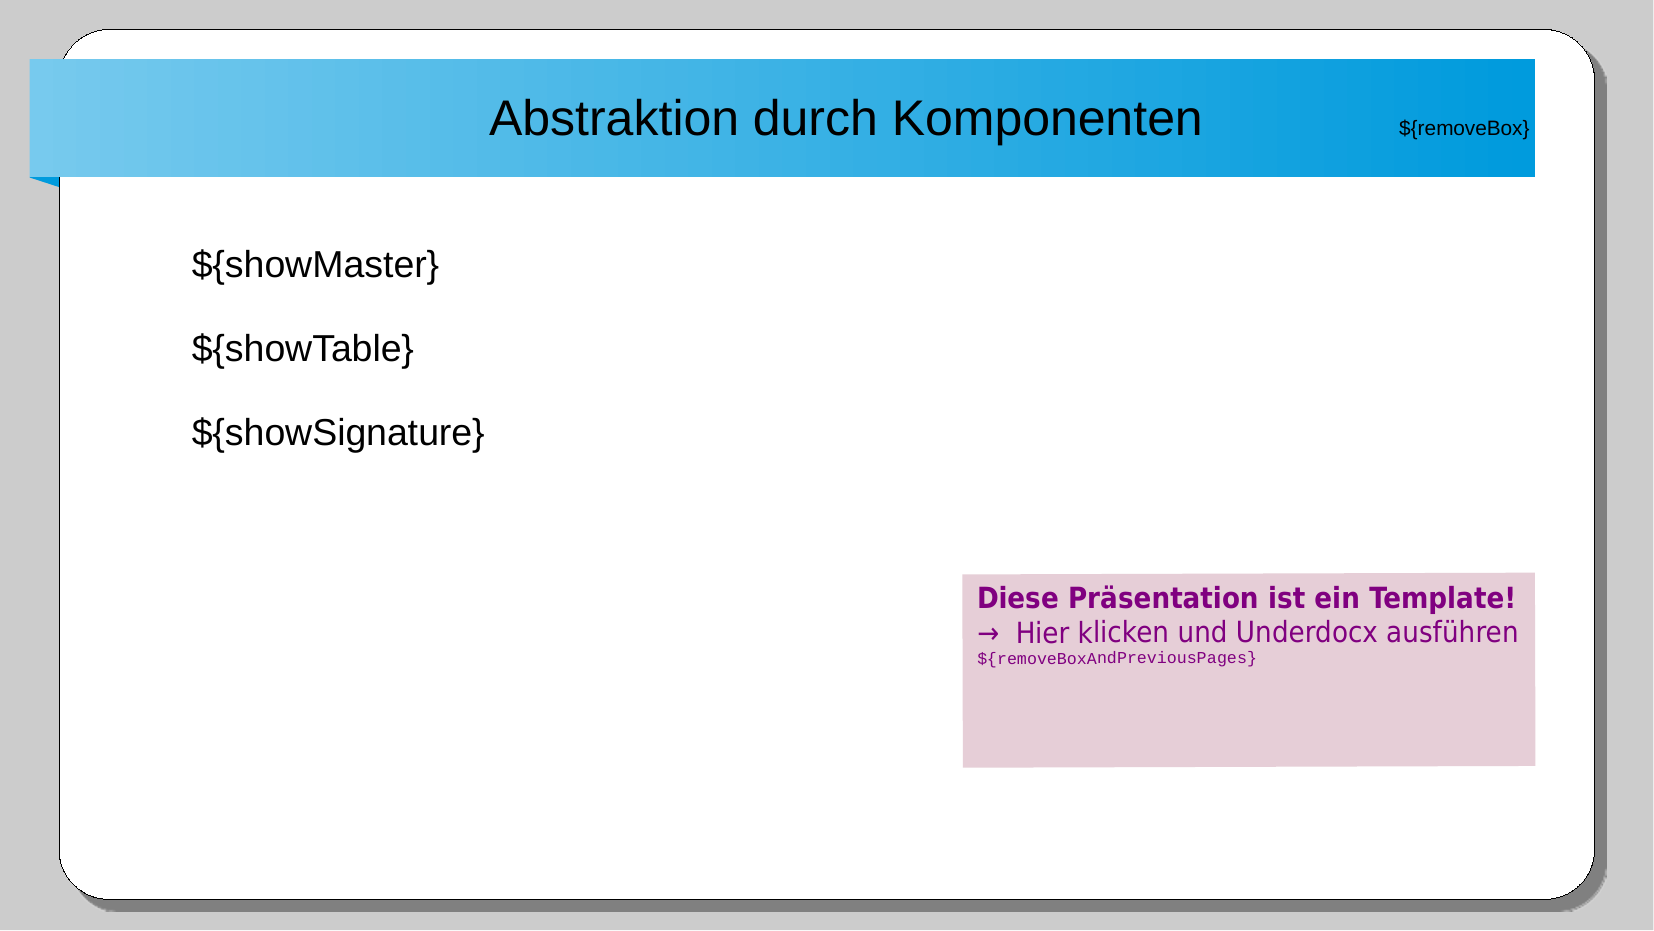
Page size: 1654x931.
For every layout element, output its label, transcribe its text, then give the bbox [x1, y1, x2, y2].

text_box Diese Präsentation ist ein Template! → Hier klicken und Underdocx ausführen ${removeBoxAndPreviousPages} [962, 572, 1536, 768]
title Abstraktion durch Komponenten ${removeBox} [118, 59, 1536, 178]
text_box ${showMaster} ${showTable} ${showSignature} [177, 236, 1477, 857]
